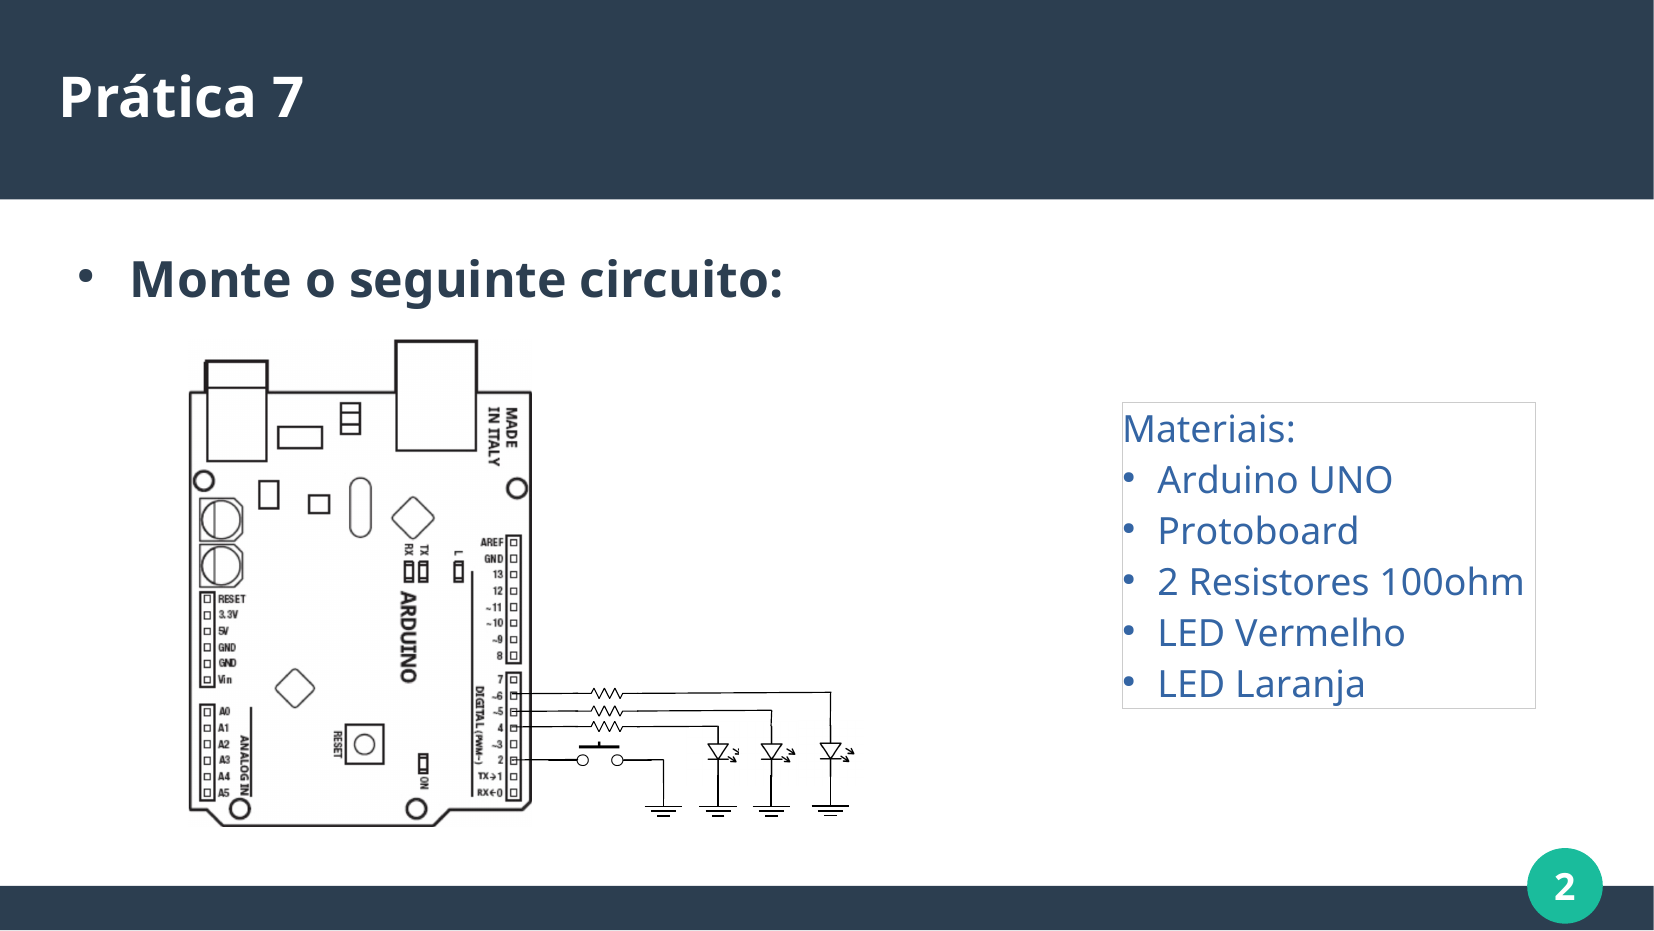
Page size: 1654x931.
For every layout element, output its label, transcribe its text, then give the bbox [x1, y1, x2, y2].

picture [188, 339, 864, 832]
title Prática 7 [59, 37, 1595, 155]
text_box Materiais: Arduino UNO Protoboard 2 Resistores 100ohm LED Vermelho LED Laranja [1122, 402, 1536, 708]
list Monte o seguinte circuito: [59, 243, 886, 325]
